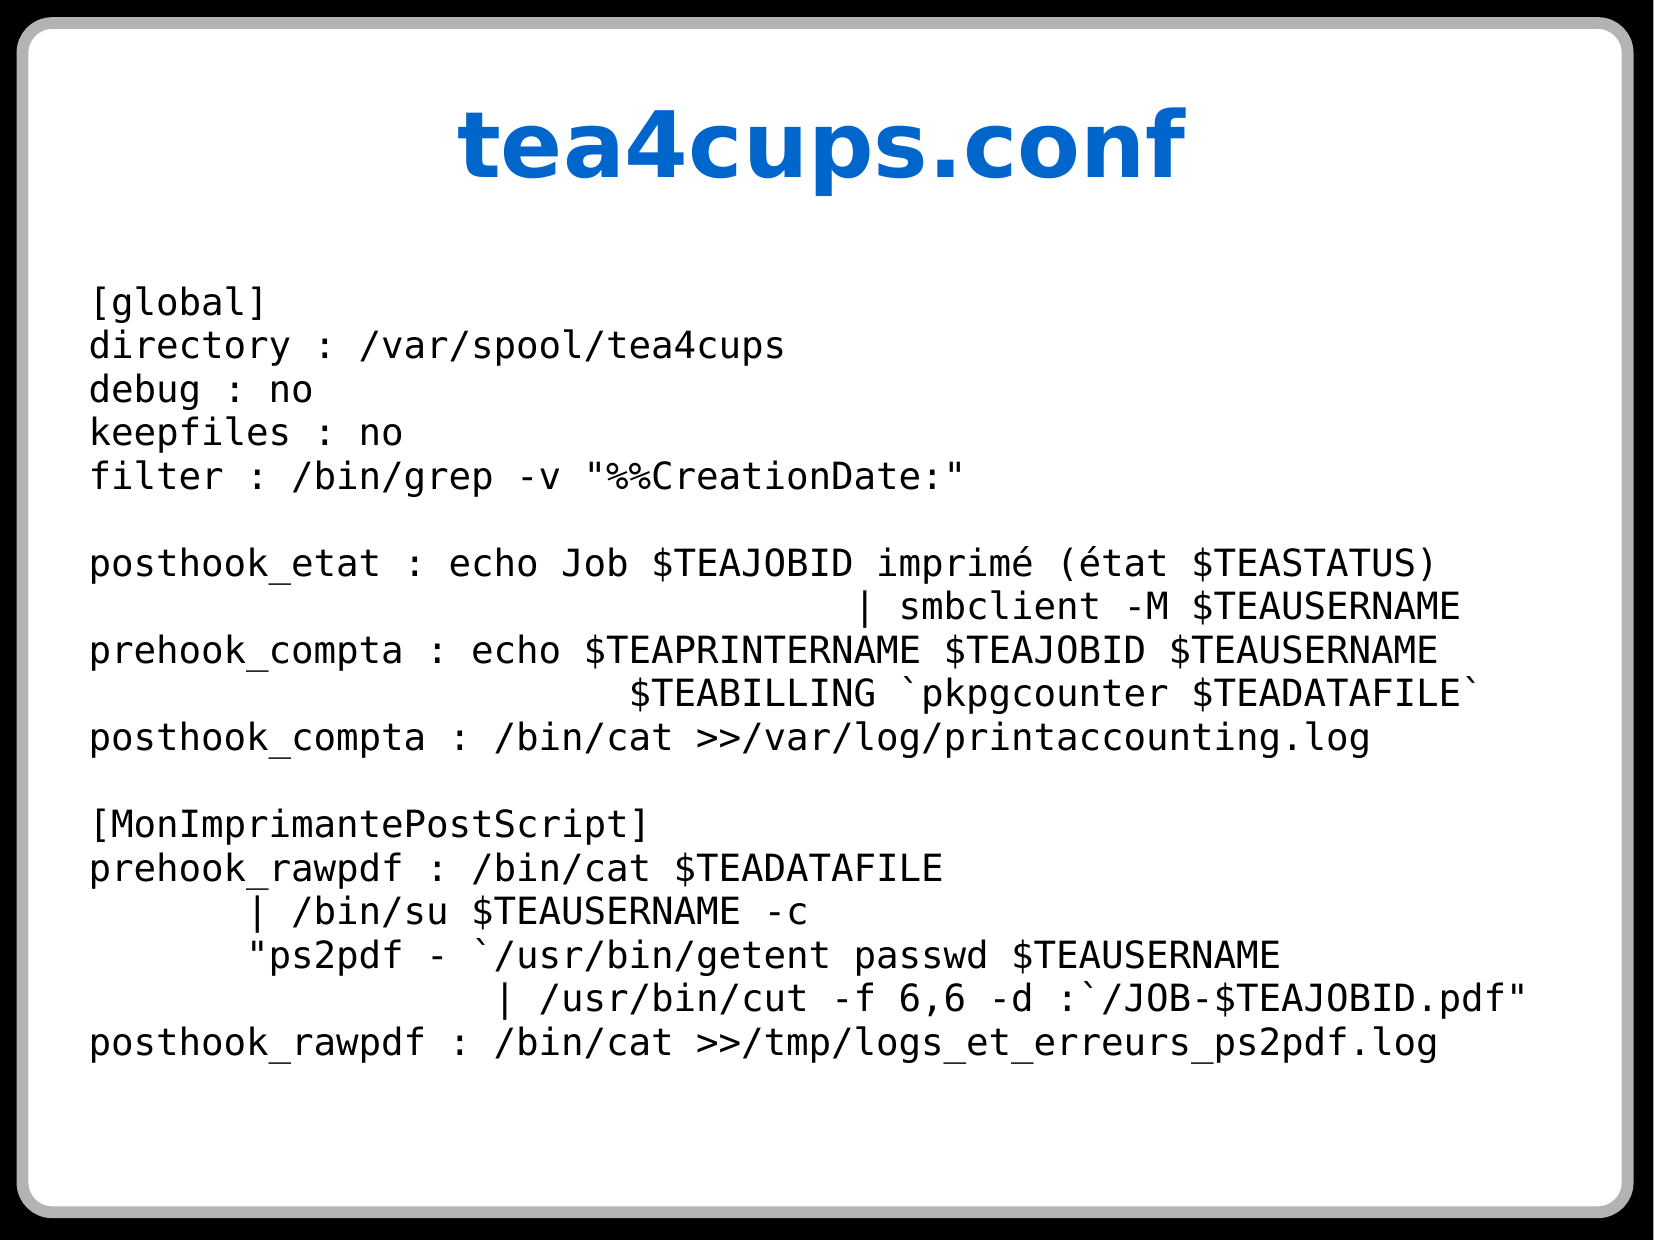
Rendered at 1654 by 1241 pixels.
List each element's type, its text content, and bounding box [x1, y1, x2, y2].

subtitle [global] directory : /var/spool/tea4cups debug : no keepfiles : no filter : /bin/grep -v "%%CreationDate:" posthook_etat : echo Job $TEAJOBID imprimé (état $TEASTATUS) | smbclient -M $TEAUSERNAME prehook_compta : echo $TEAPRINTERNAME $TEAJOBID $TEAUSERNAME $TEABILLING `pkpgcounter $TEADATAFILE` posthook_compta : /bin/cat >>/var/log/printaccounting.log [MonImprimantePostScript] prehook_rawpdf : /bin/cat $TEADATAFILE | /bin/su $TEAUSERNAME -c "ps2pdf - `/usr/bin/getent passwd $TEAUSERNAME | /usr/bin/cut -f 6,6 -d :`/JOB-$TEAJOBID.pdf" posthook_rawpdf : /bin/cat >>/tmp/logs_et_erreurs_ps2pdf.log [88, 206, 1565, 1182]
title tea4cups.conf [67, 91, 1577, 199]
